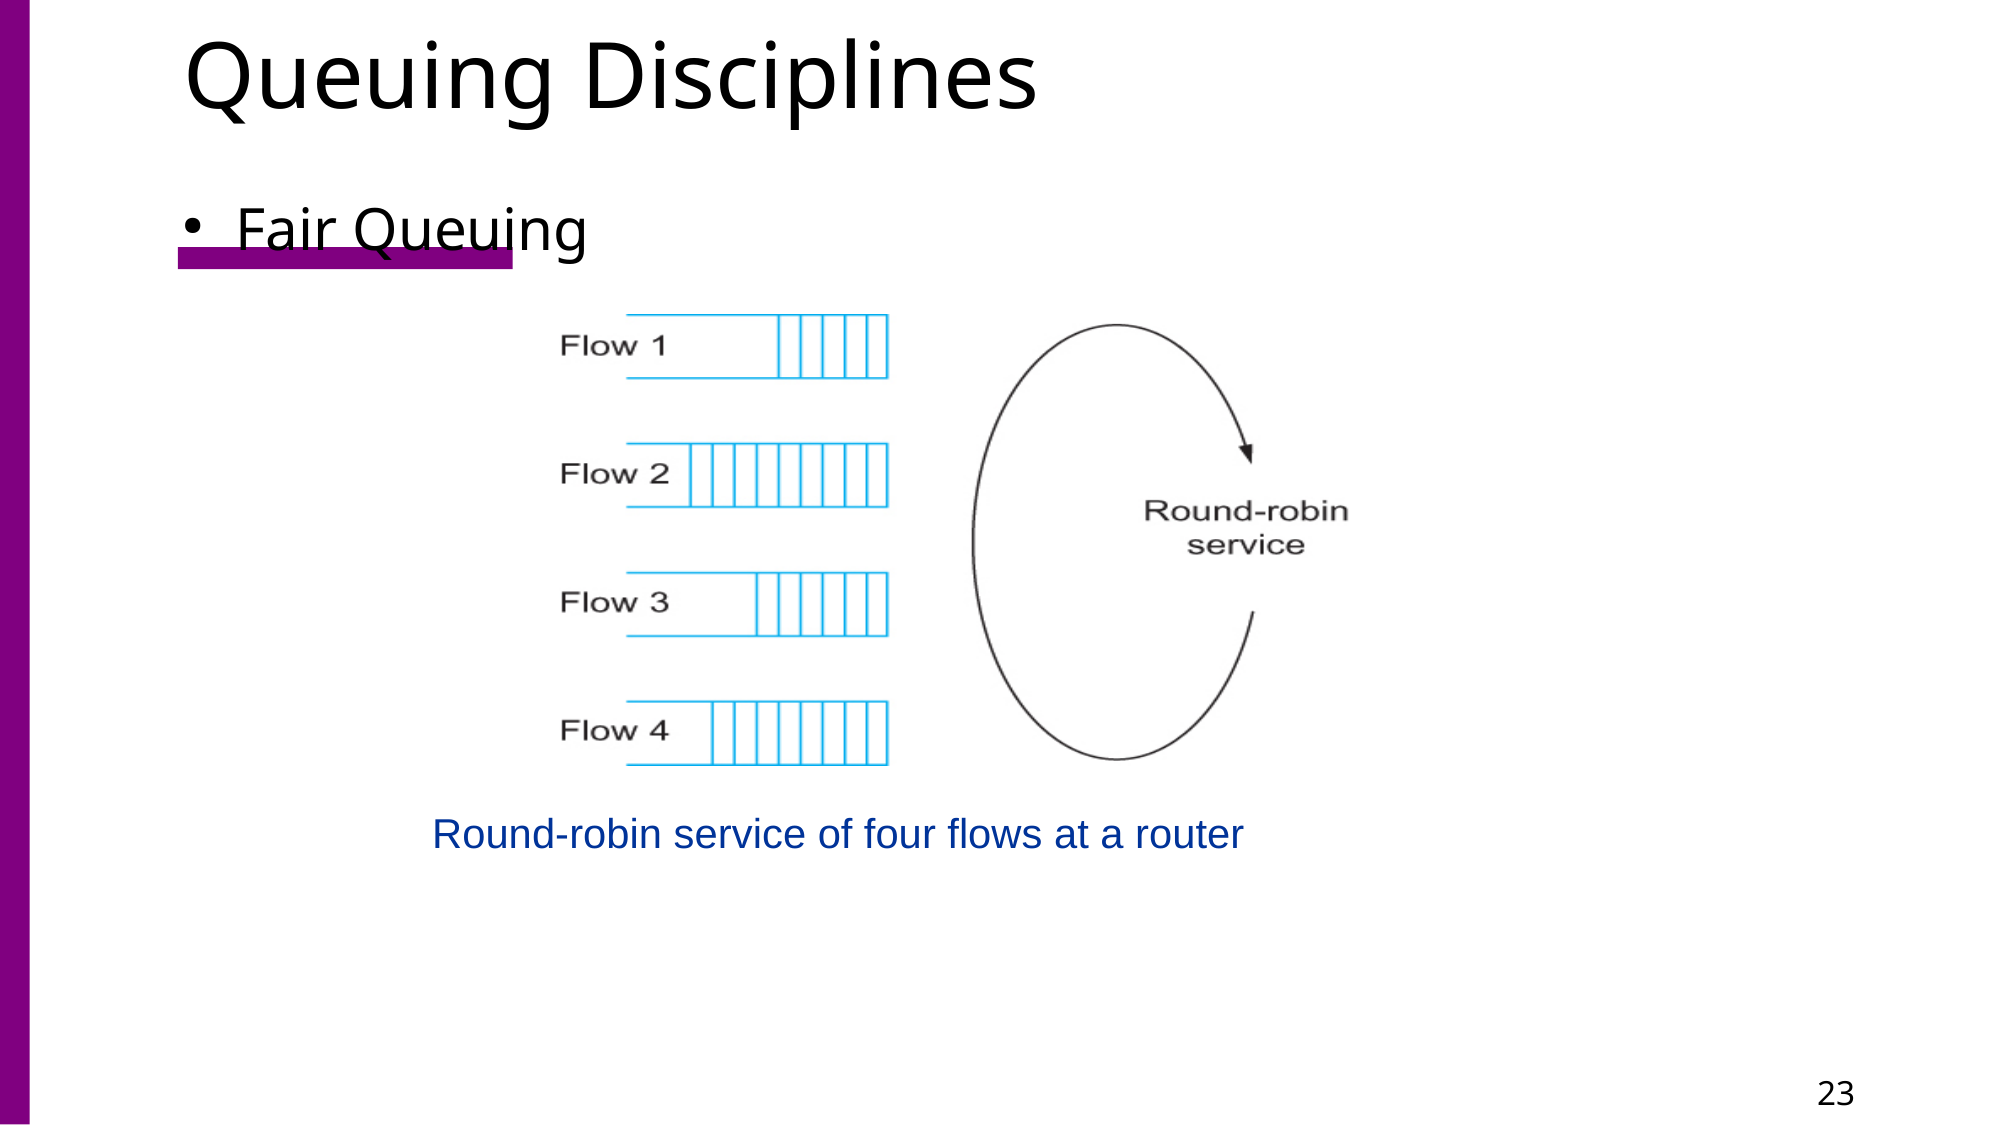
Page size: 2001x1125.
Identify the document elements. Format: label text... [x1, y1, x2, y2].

title Queuing Disciplines [133, 9, 1946, 135]
list Fair Queuing [149, 184, 1959, 1024]
picture [559, 314, 1350, 766]
text_box Round-robin service of four flows at a router [417, 798, 1662, 865]
